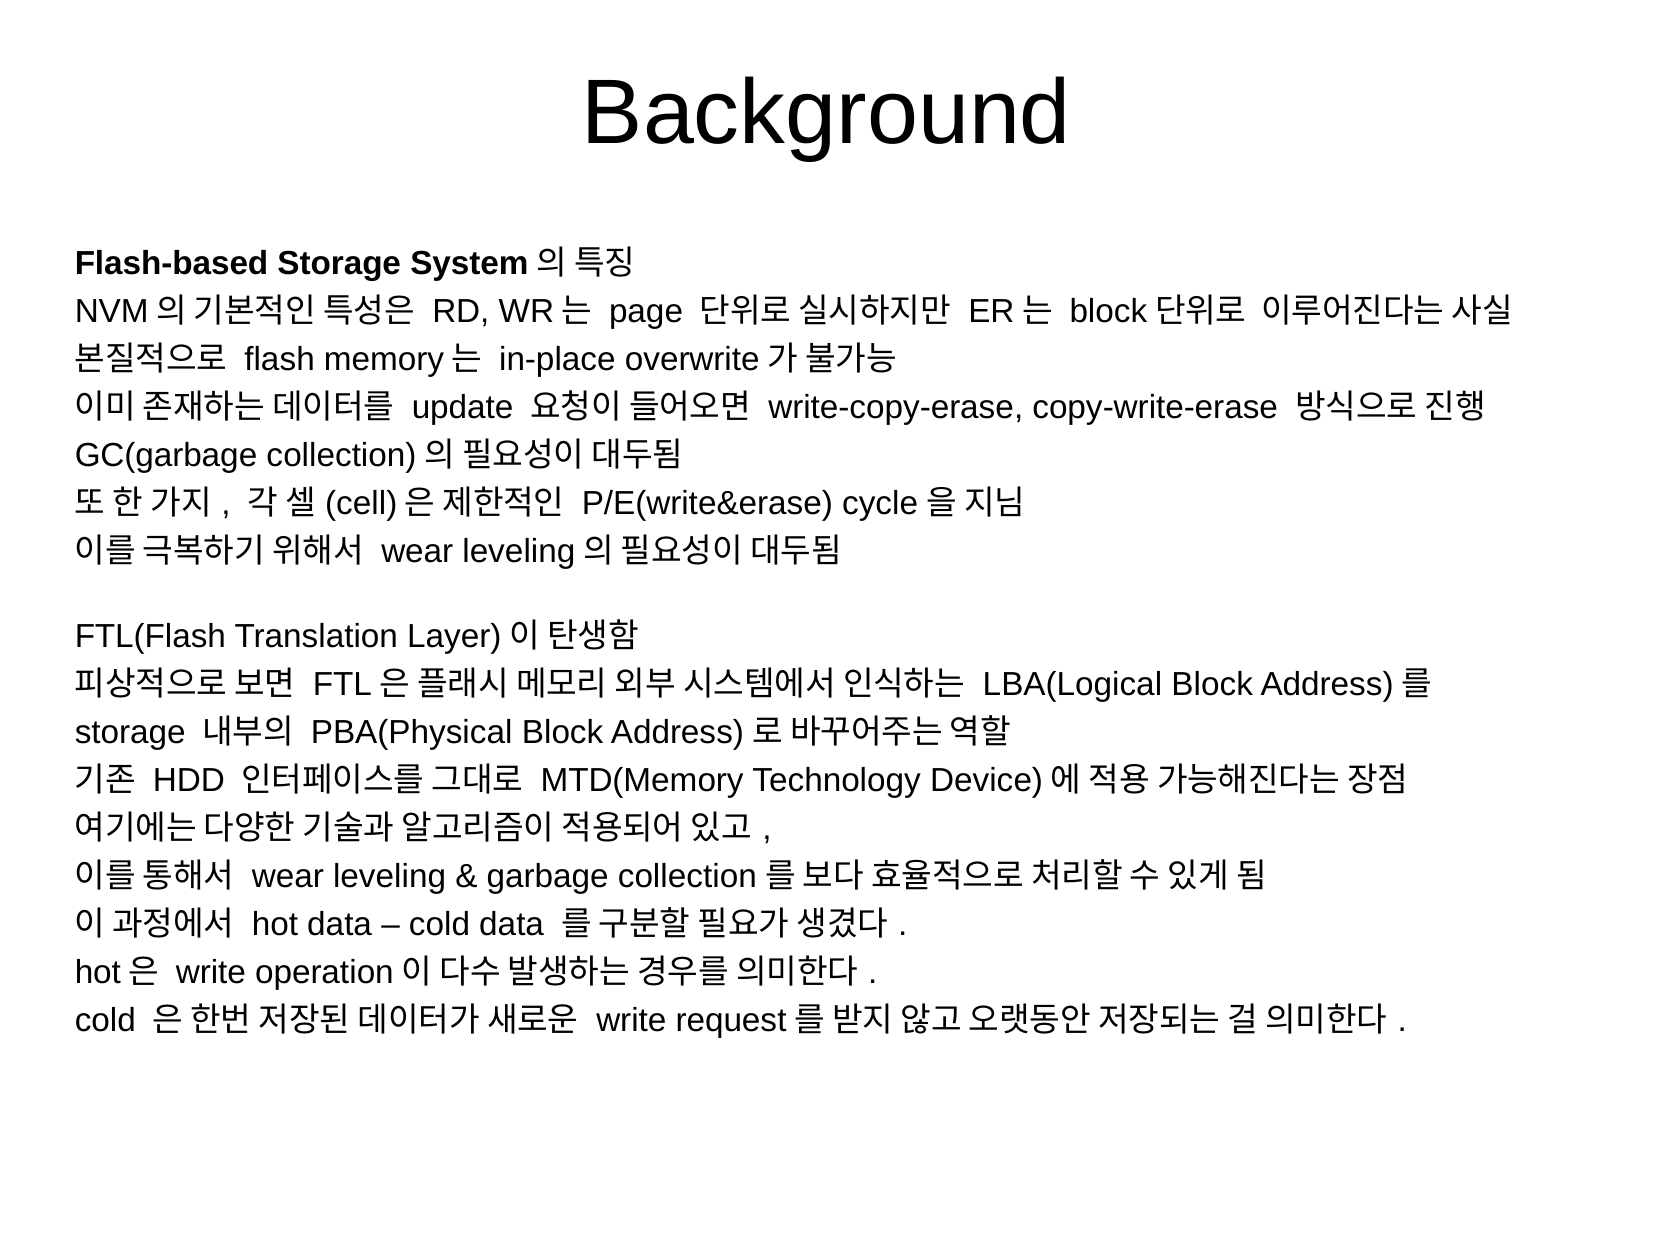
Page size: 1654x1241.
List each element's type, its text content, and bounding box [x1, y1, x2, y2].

text_box Flash-based Storage System의 특징 NVM의 기본적인 특성은 RD, WR는 page 단위로 실시하지만 ER는 block단위로 이루어진다는 사실 본질적으로 flash memory는 in-place overwrite가 불가능 이미 존재하는 데이터를 update 요청이 들어오면 write-copy-erase, copy-write-erase 방식으로 진행 GC(garbage collection)의 필요성이 대두됨 또 한 가지, 각 셀(cell)은 제한적인 P/E(write&erase) cycle을 지님 이를 극복하기 위해서 wear leveling의 필요성이 대두됨 FTL(Flash Translation Layer)이 탄생함 피상적으로 보면 FTL은 플래시 메모리 외부 시스템에서 인식하는 LBA(Logical Block Address)를 storage 내부의 PBA(Physical Block Address)로 바꾸어주는 역할 기존 HDD 인터페이스를 그대로 MTD(Memory Technology Device)에 적용 가능해진다는 장점 여기에는 다양한 기술과 알고리즘이 적용되어 있고, 이를 통해서 wear leveling & garbage collection를 보다 효율적으로 처리할 수 있게 됨 이 과정에서 hot data – cold data 를 구분할 필요가 생겼다. hot은 write operation이 다수 발생하는 경우를 의미한다. cold 은 한번 저장된 데이터가 새로운 write request를 받지 않고 오랫동안 저장되는 걸 의미한다. [60, 228, 1576, 1073]
title Background [82, 8, 1571, 216]
